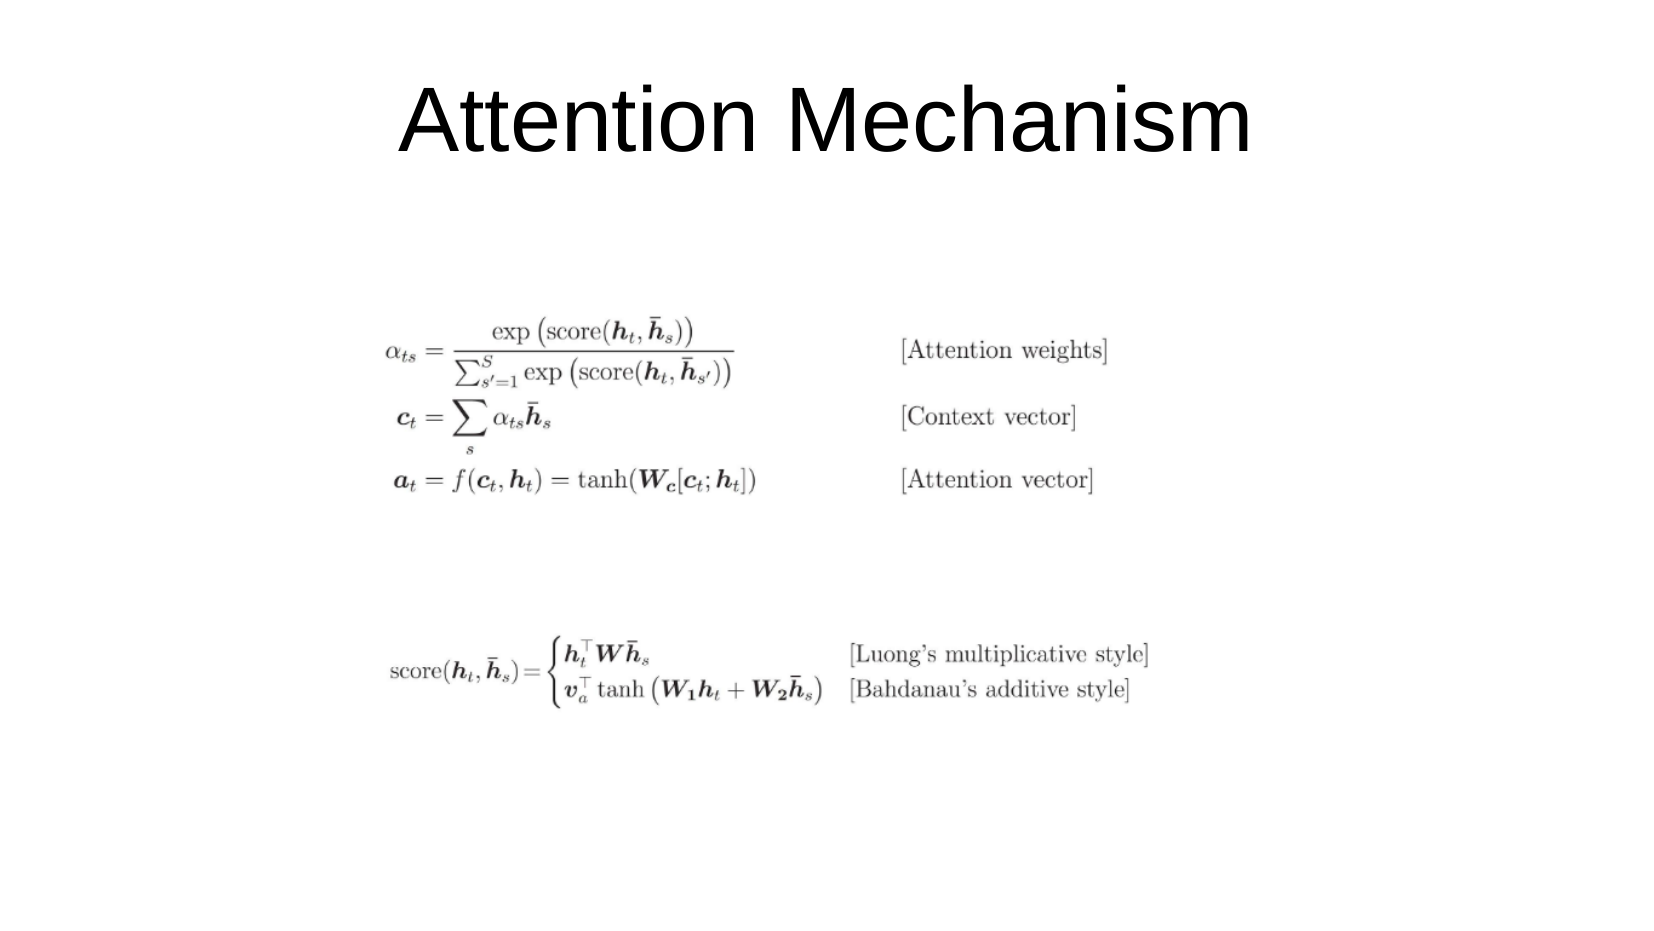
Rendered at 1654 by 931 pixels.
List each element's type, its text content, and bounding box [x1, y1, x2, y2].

picture [366, 295, 1146, 508]
picture [366, 614, 1182, 733]
title Attention Mechanism [82, 37, 1571, 193]
